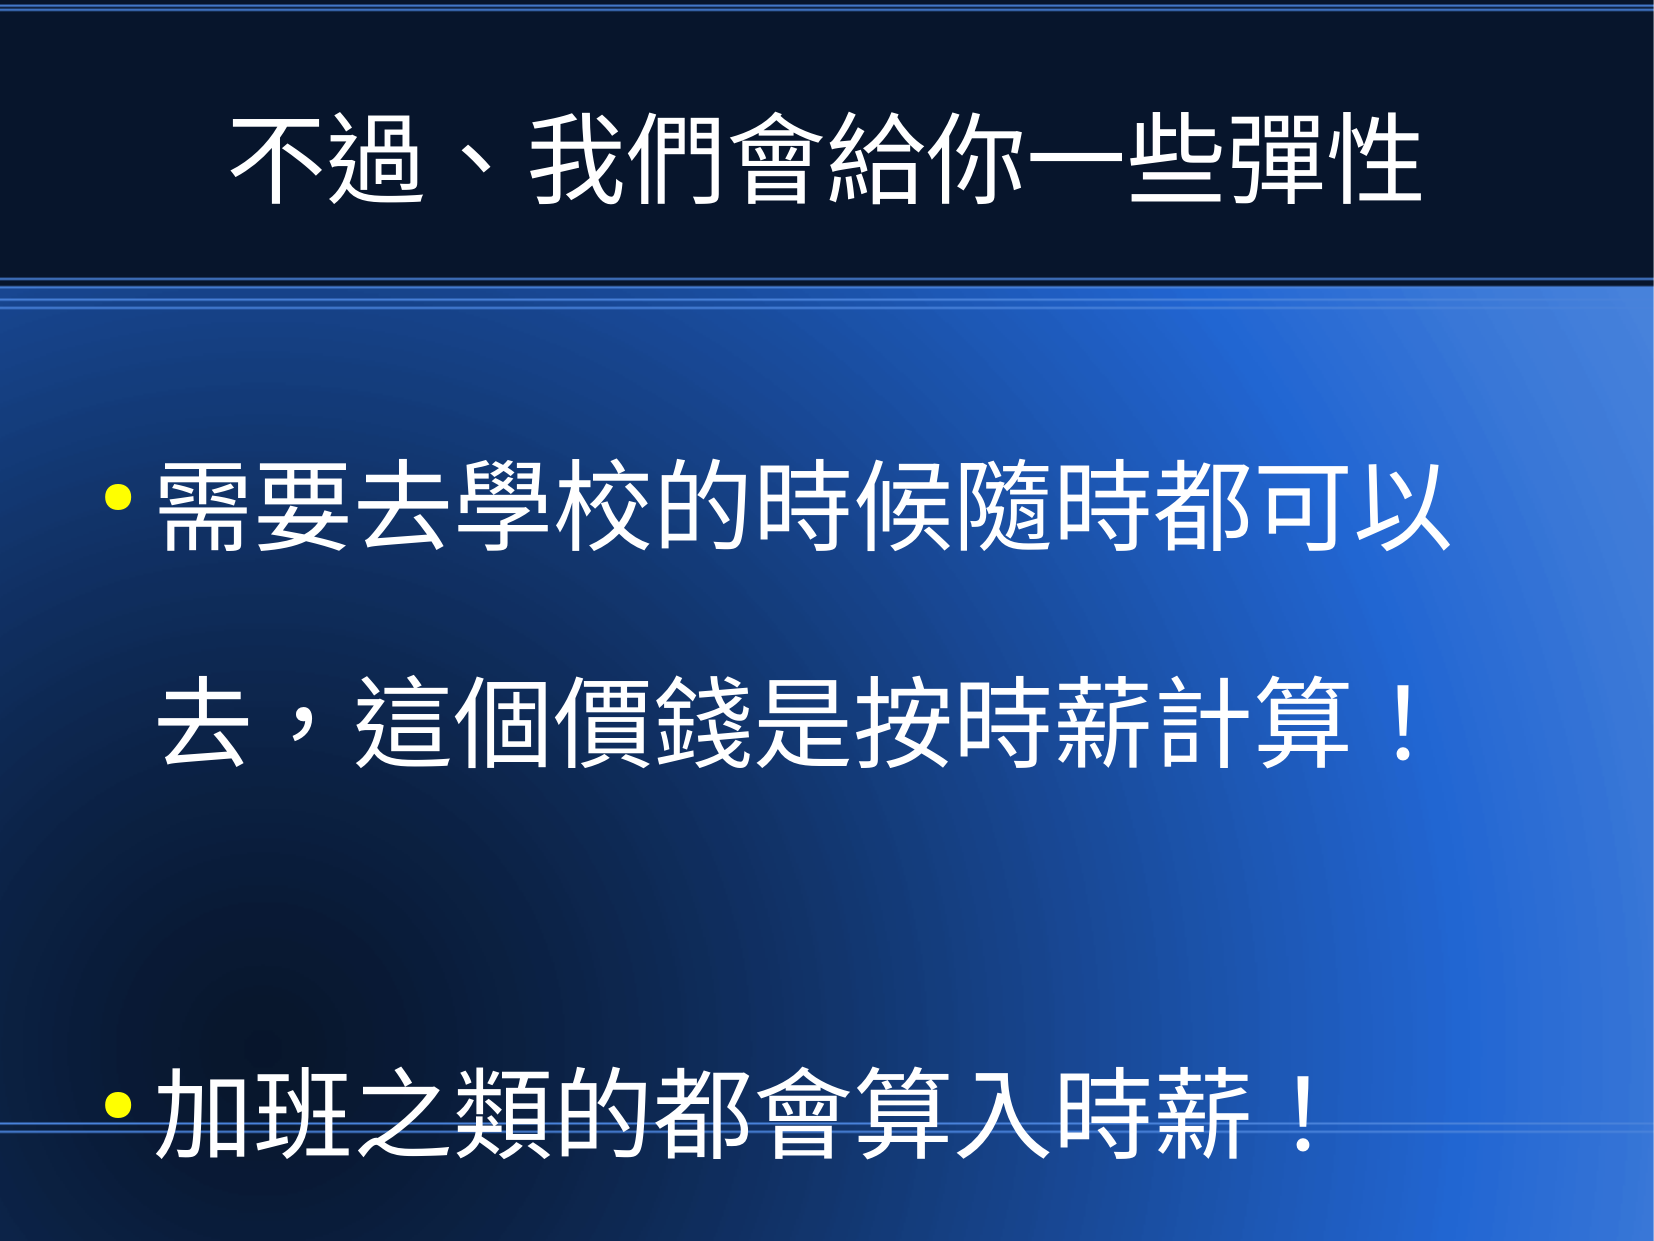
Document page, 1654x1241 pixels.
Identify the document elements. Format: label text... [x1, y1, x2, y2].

title 不過、我們會給你一些彈性 [82, 49, 1571, 257]
picture [0, 0, 1654, 1241]
list 需要去學校的時候隨時都可以去，這個價錢是按時薪計算！ 加班之類的都會算入時薪！ [82, 355, 1571, 1241]
